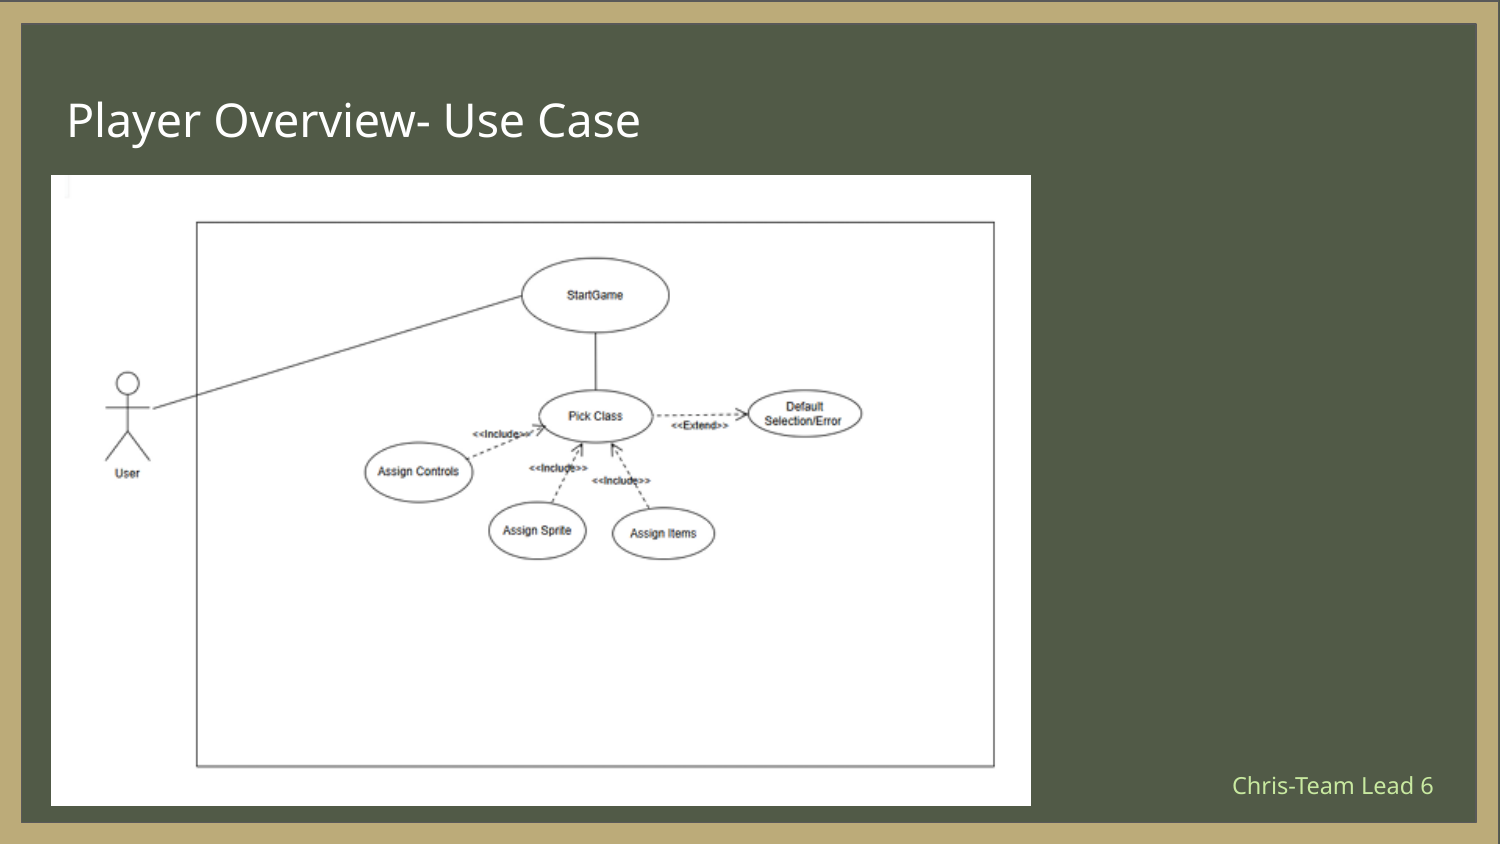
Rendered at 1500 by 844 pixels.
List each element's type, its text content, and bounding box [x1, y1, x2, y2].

picture [51, 175, 1031, 806]
title Player Overview- Use Case [51, 72, 1449, 167]
list Chris-Team Lead 6 [1069, 749, 1449, 817]
